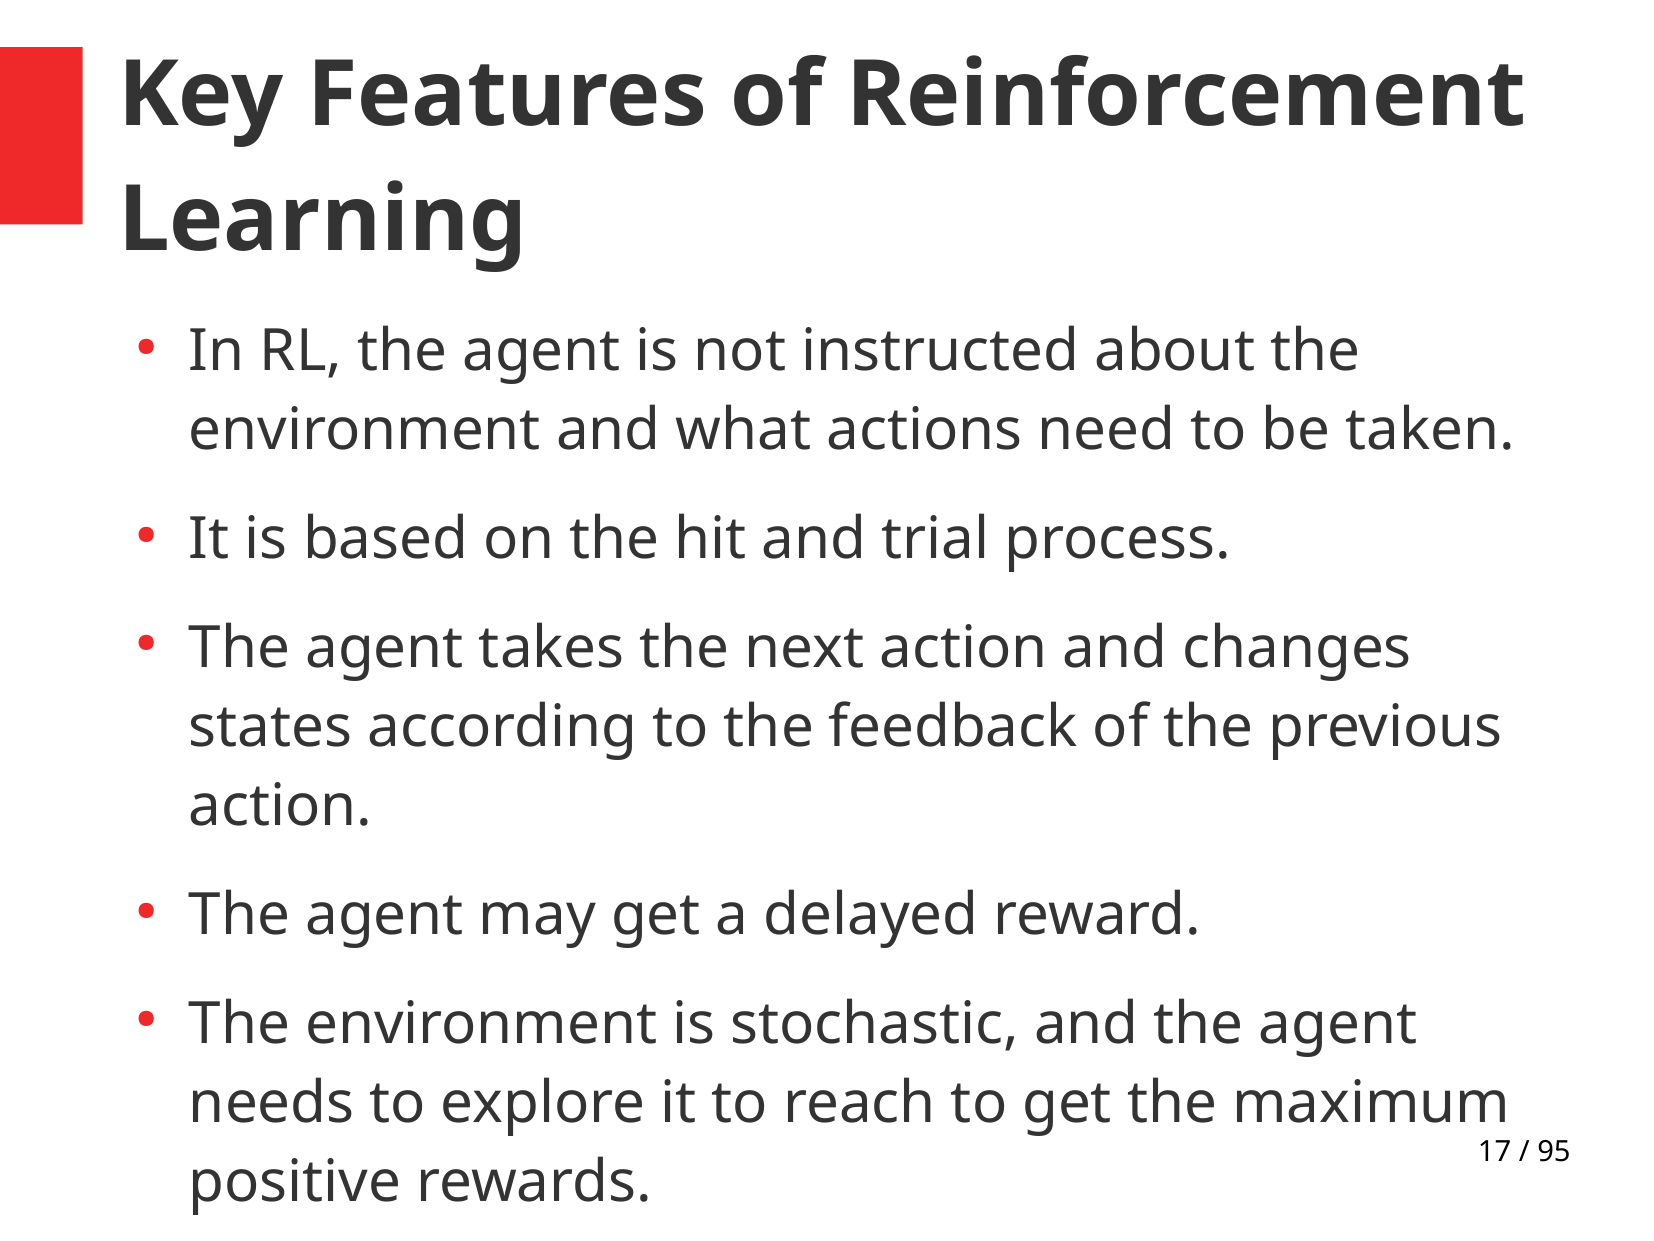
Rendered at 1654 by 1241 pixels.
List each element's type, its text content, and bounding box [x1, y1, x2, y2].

list In RL, the agent is not instructed about the environment and what actions need to be taken. It is based on the hit and trial process. The agent takes the next action and changes states according to the feedback of the previous action. The agent may get a delayed reward. The environment is stochastic, and the agent needs to explore it to reach to get the maximum positive rewards. [118, 308, 1536, 1028]
title Key Features of Reinforcement Learning [118, 28, 1571, 278]
